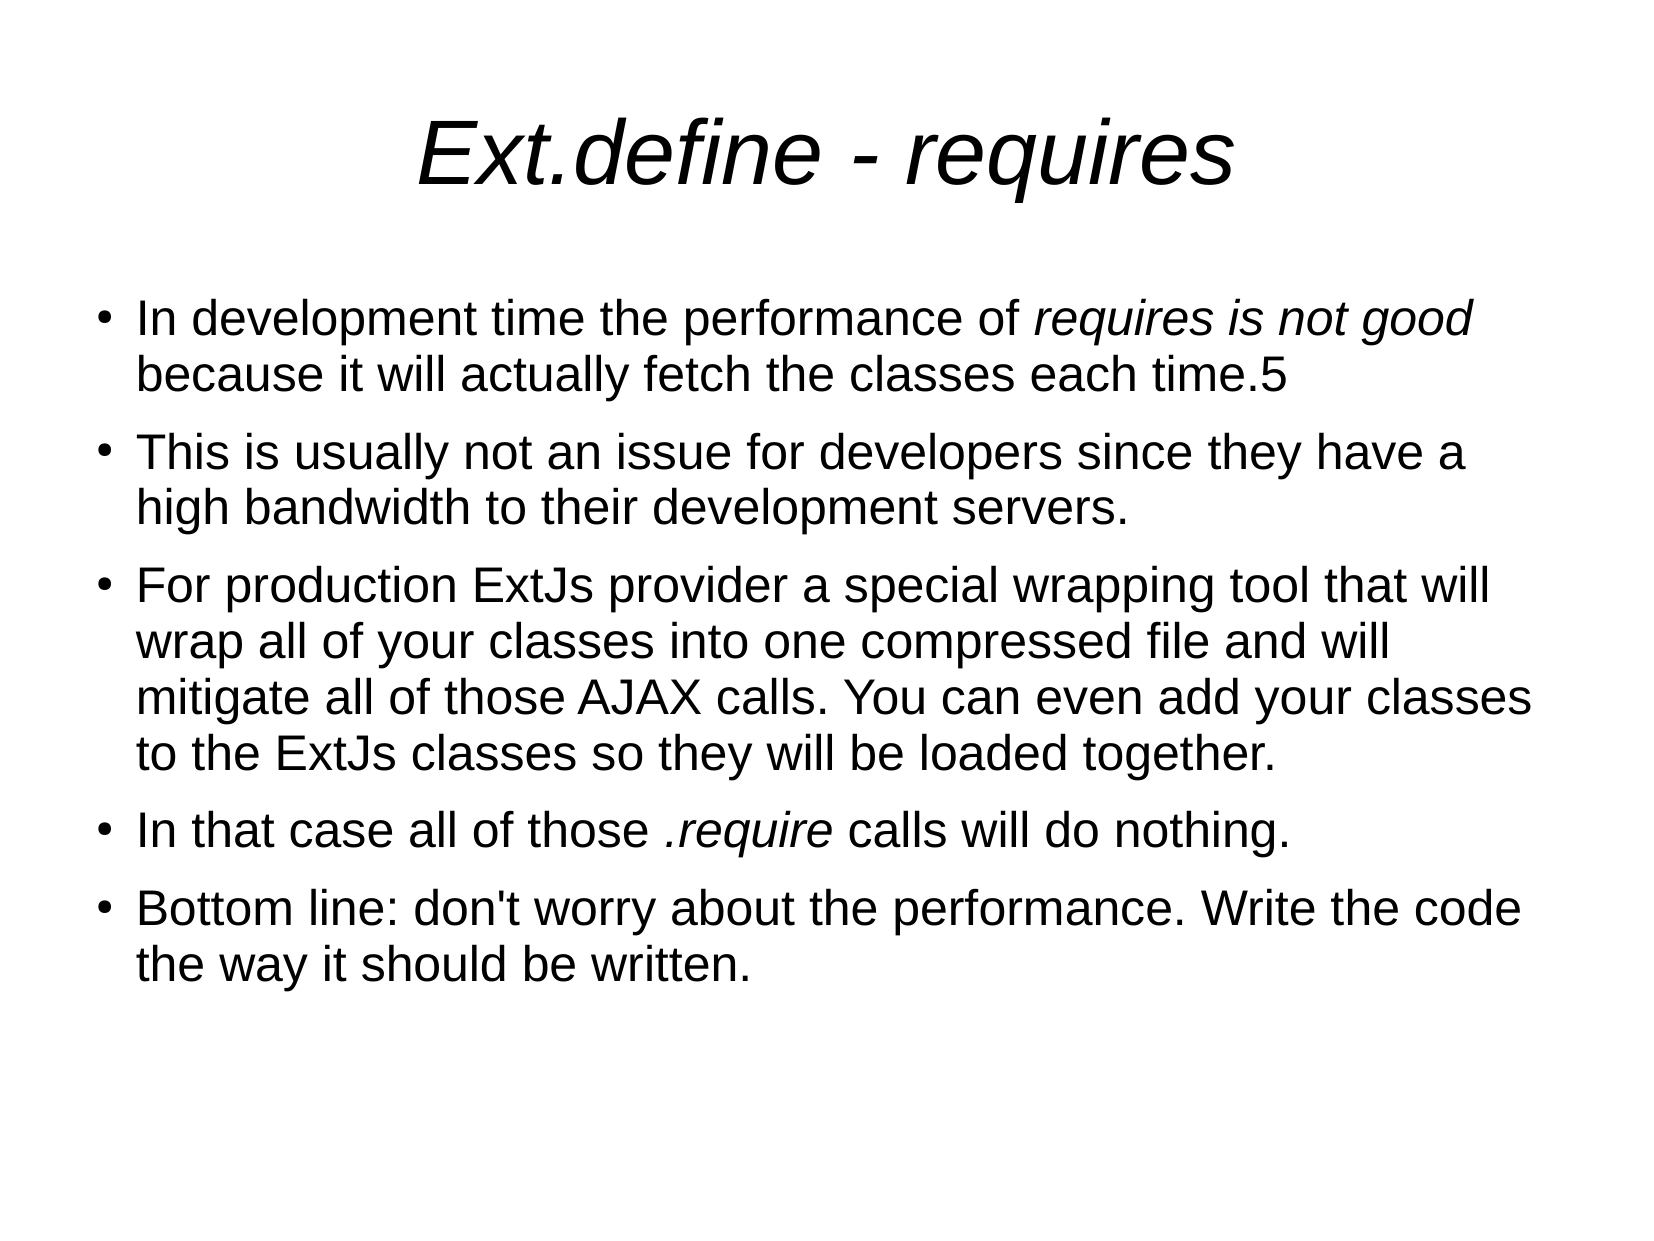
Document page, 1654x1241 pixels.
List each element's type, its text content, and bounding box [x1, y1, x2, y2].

title Ext.define - requires [82, 49, 1571, 257]
list In development time the performance of requires is not good because it will actually fetch the classes each time.5 This is usually not an issue for developers since they have a high bandwidth to their development servers. For production ExtJs provider a special wrapping tool that will wrap all of your classes into one compressed file and will mitigate all of those AJAX calls. You can even add your classes to the ExtJs classes so they will be loaded together. In that case all of those .require calls will do nothing. Bottom line: don't worry about the performance. Write the code the way it should be written. [82, 290, 1538, 1010]
